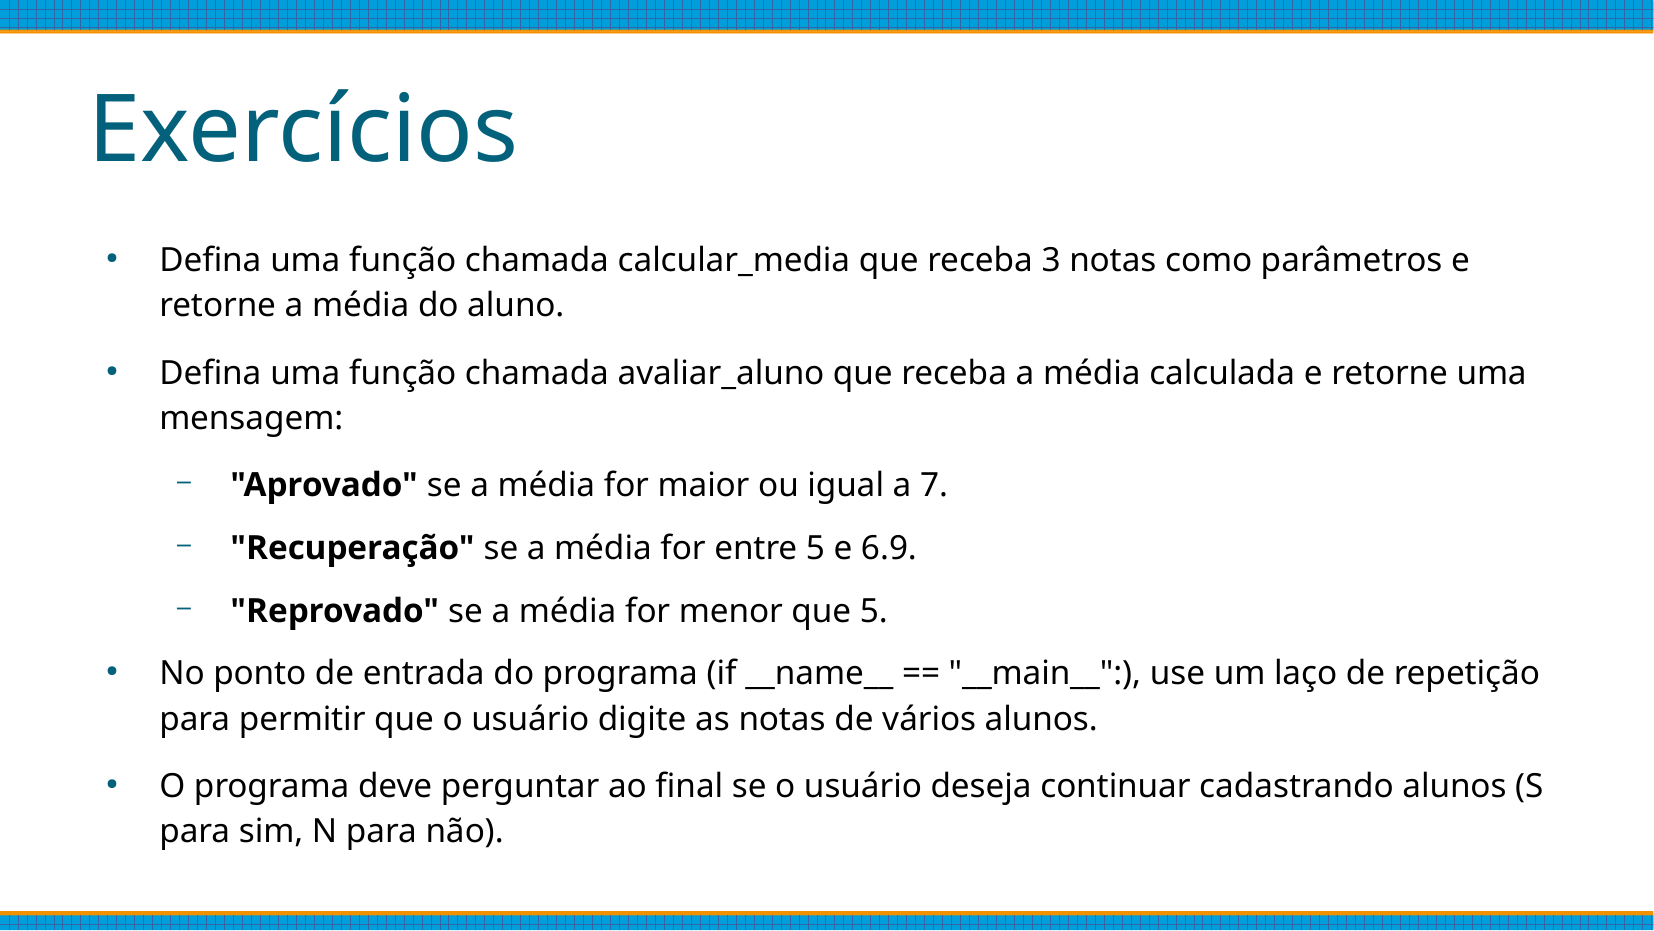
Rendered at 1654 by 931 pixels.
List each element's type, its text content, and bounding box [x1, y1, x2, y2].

title Exercícios [88, 44, 1565, 207]
list Defina uma função chamada calcular_media que receba 3 notas como parâmetros e retorne a média do aluno. Defina uma função chamada avaliar_aluno que receba a média calculada e retorne uma mensagem: "Aprovado" se a média for maior ou igual a 7. "Recuperação" se a média for entre 5 e 6.9. "Reprovado" se a média for menor que 5. No ponto de entrada do programa (if __name__ == "__main__":), use um laço de repetição para permitir que o usuário digite as notas de vários alunos. O programa deve perguntar ao final se o usuário deseja continuar cadastrando alunos (S para sim, N para não). [88, 236, 1565, 901]
